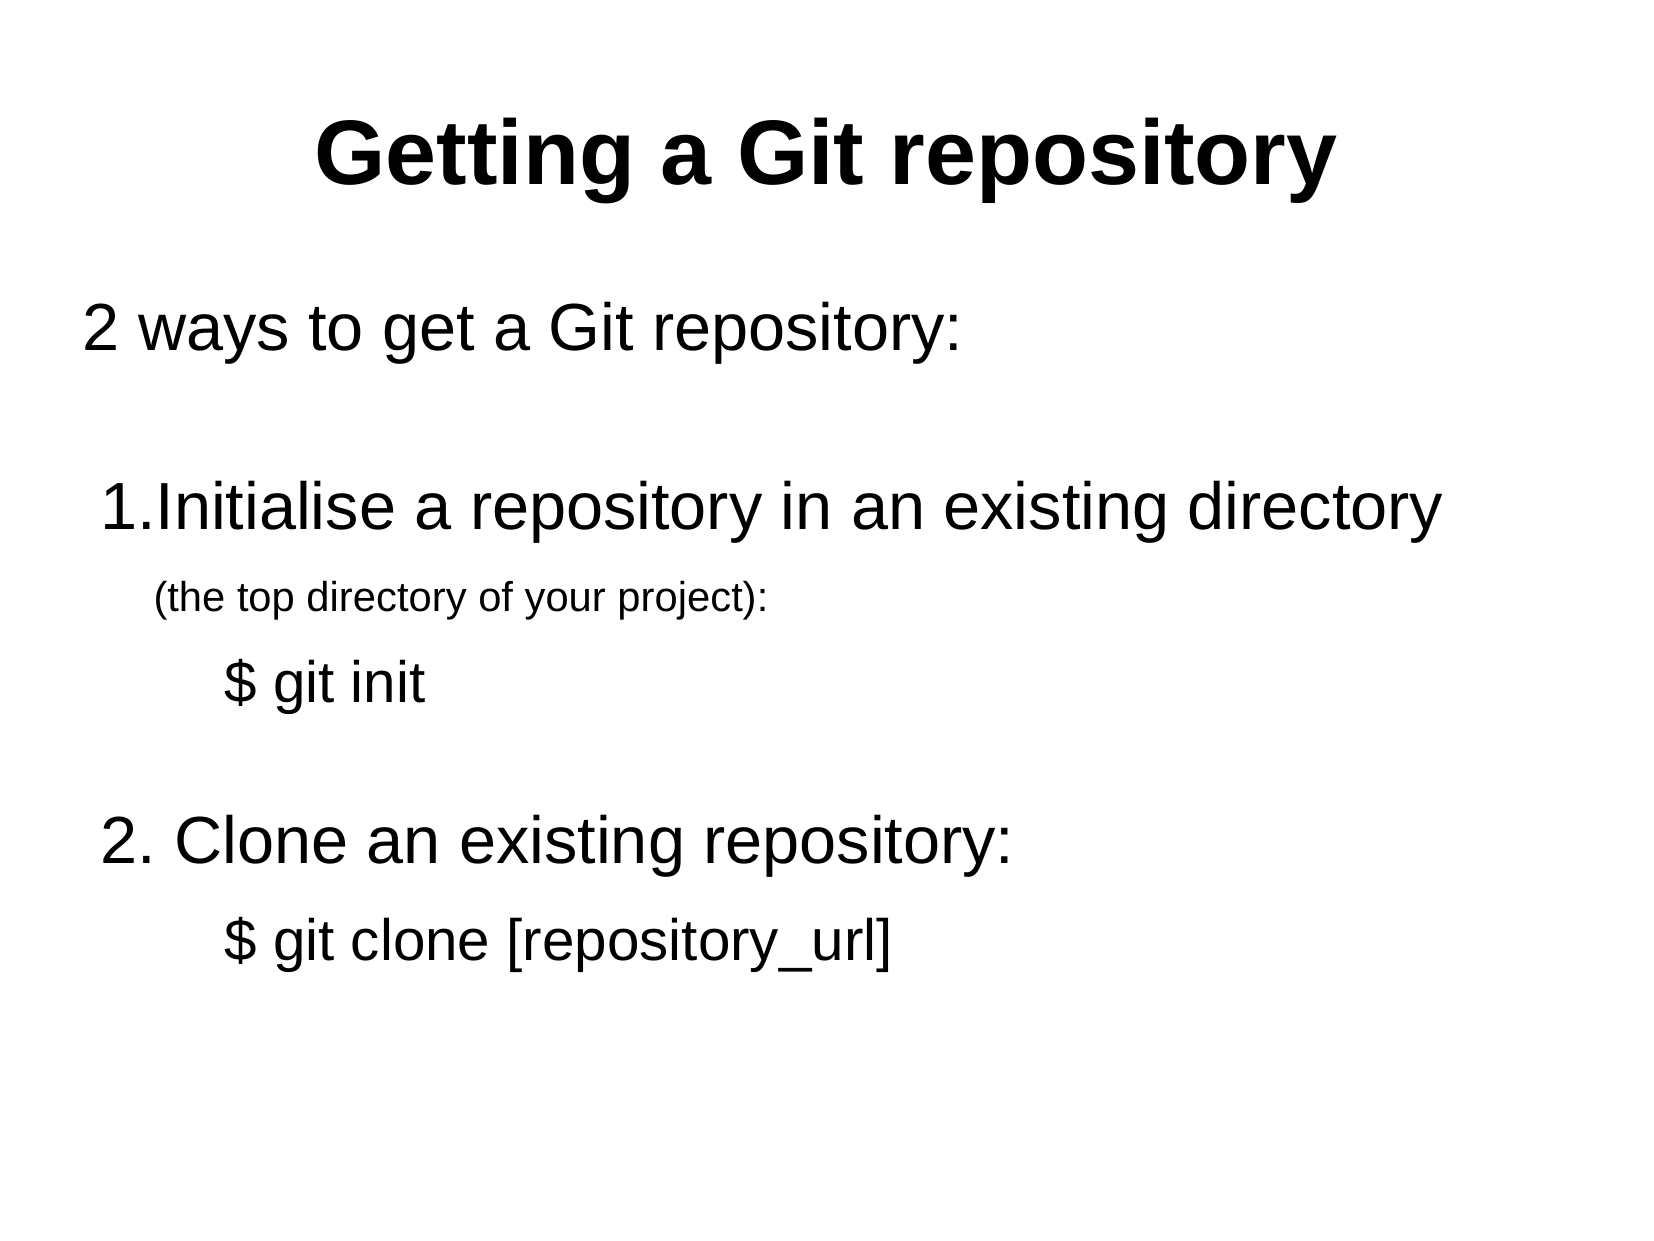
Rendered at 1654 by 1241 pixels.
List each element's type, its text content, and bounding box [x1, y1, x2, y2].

list 2 ways to get a Git repository: Initialise a repository in an existing directory (the top directory of your project): $ git init Clone an existing repository: $ git clone [repository_url] [82, 290, 1571, 1010]
title Getting a Git repository [82, 49, 1571, 257]
